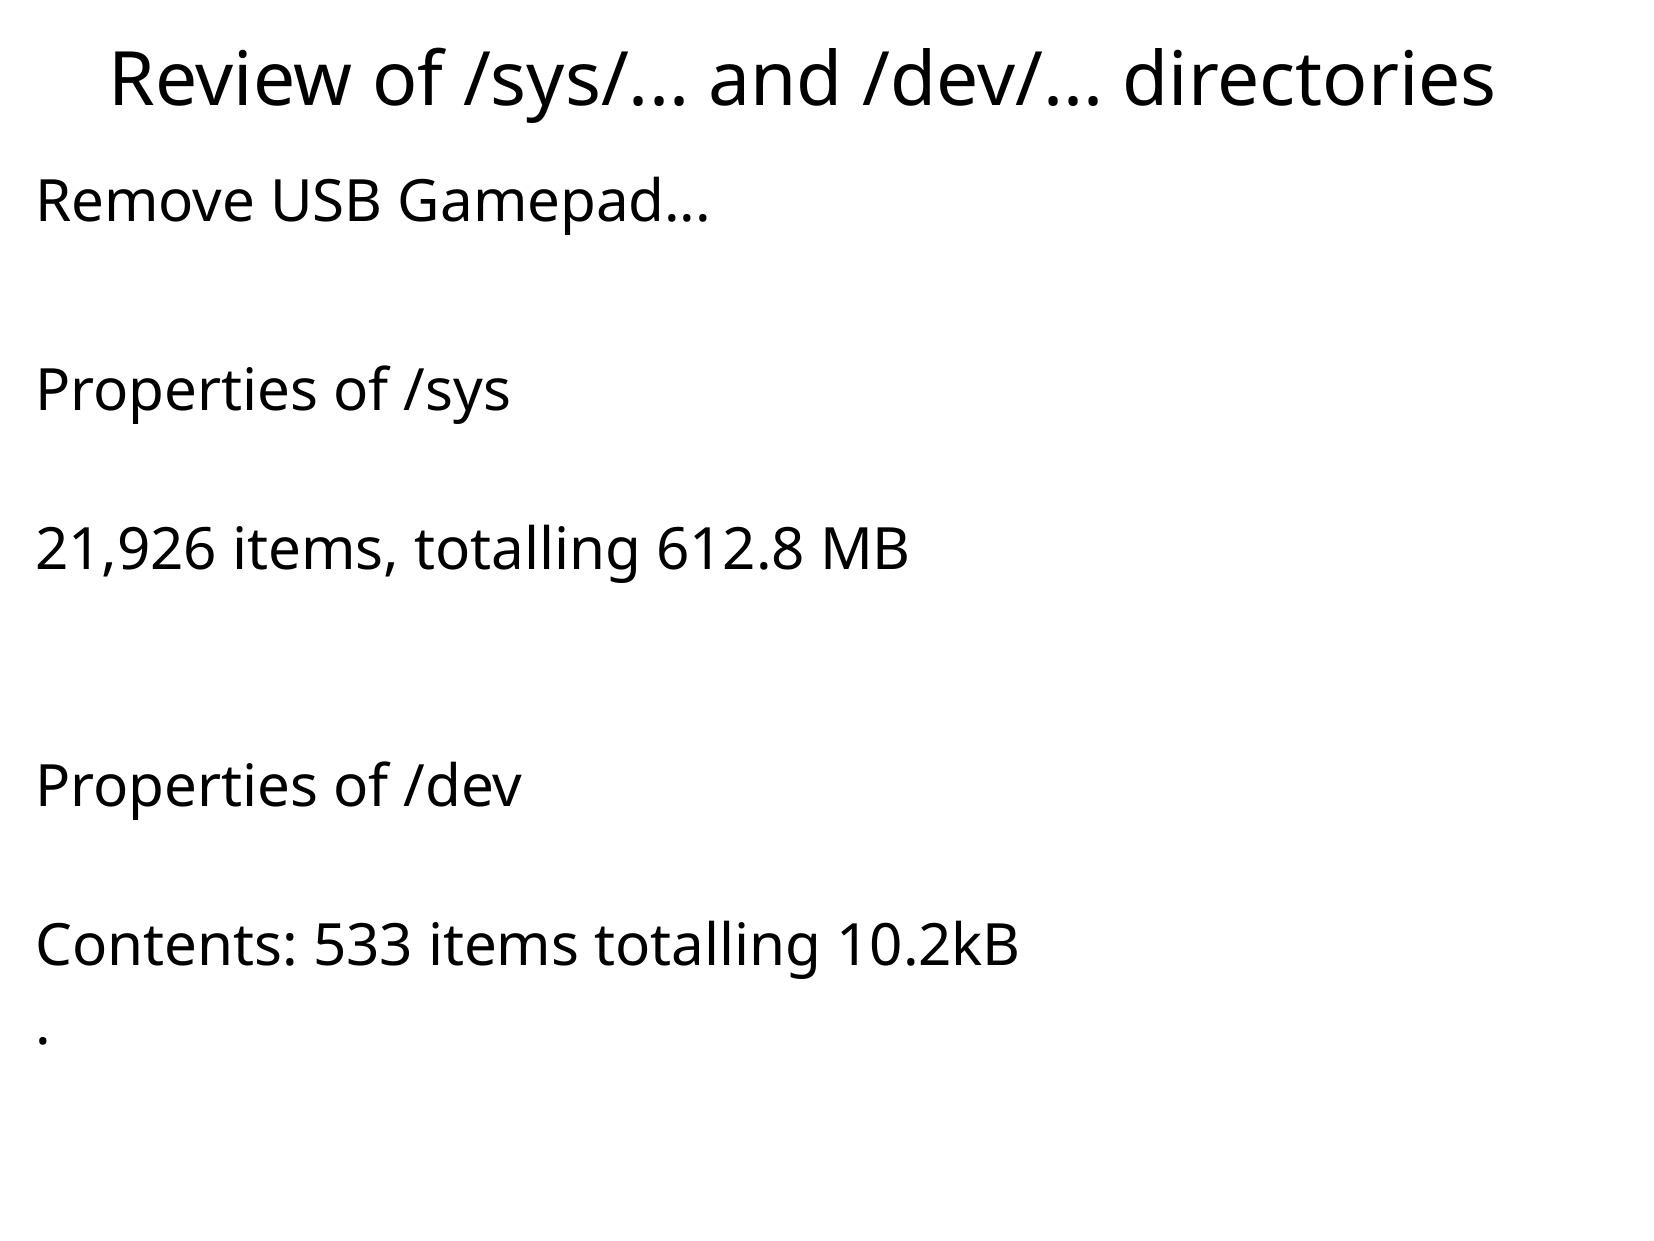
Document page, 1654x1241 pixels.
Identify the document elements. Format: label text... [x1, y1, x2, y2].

subtitle Remove USB Gamepad... [35, 159, 1607, 308]
text_box Properties of /sys 21,926 items, totalling 612.8 MB Properties of /dev Contents: 533 items totalling 10.2kB . [35, 348, 1607, 1193]
title Review of /sys/... and /dev/... directories [59, 35, 1548, 118]
